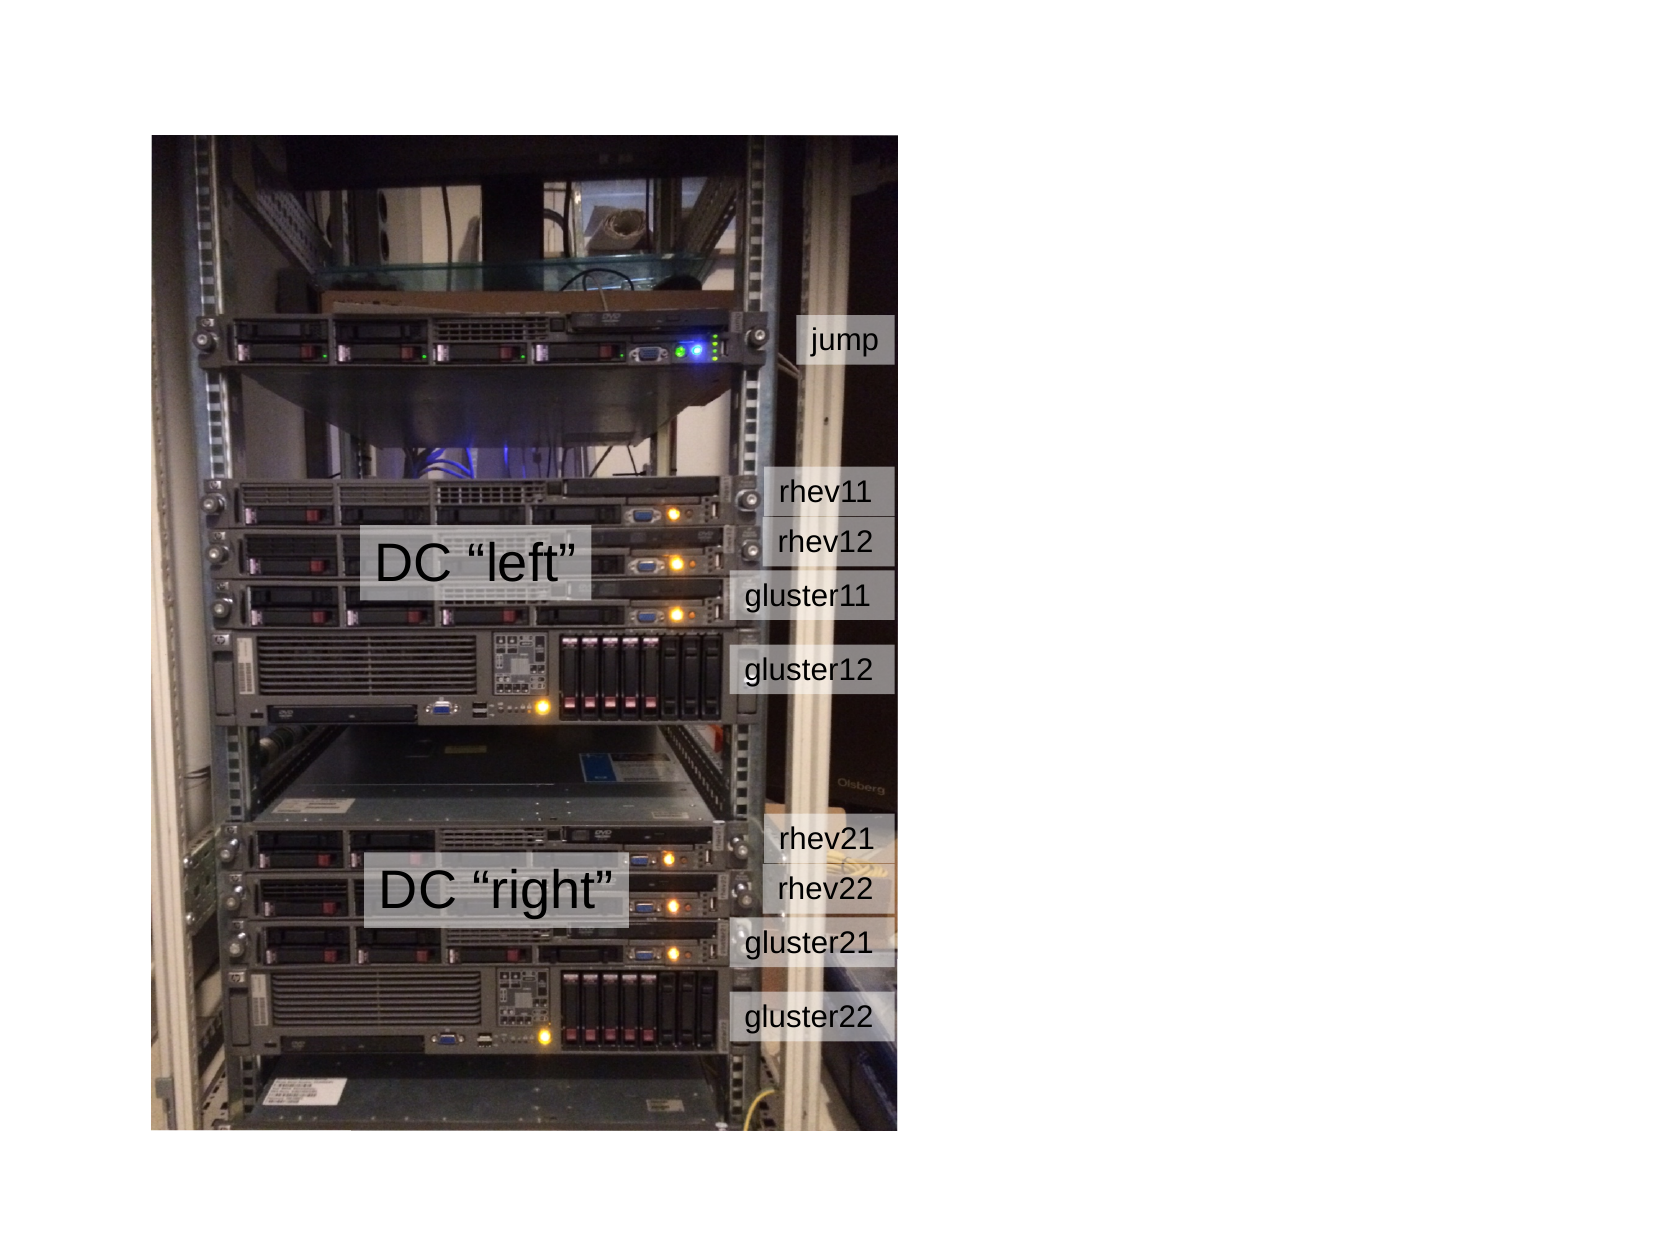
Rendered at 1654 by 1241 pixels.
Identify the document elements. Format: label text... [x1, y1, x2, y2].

picture [150, 135, 898, 1131]
text_box gluster11 [729, 570, 895, 620]
text_box rhev12 [762, 516, 895, 567]
text_box gluster21 [729, 917, 895, 968]
text_box rhev22 [762, 863, 895, 914]
text_box DC “left” [360, 525, 592, 601]
text_box rhev21 [764, 813, 895, 863]
text_box jump [796, 315, 895, 365]
text_box gluster12 [729, 644, 895, 695]
text_box rhev11 [764, 466, 895, 516]
text_box DC “right” [364, 852, 629, 928]
text_box gluster22 [729, 991, 895, 1042]
